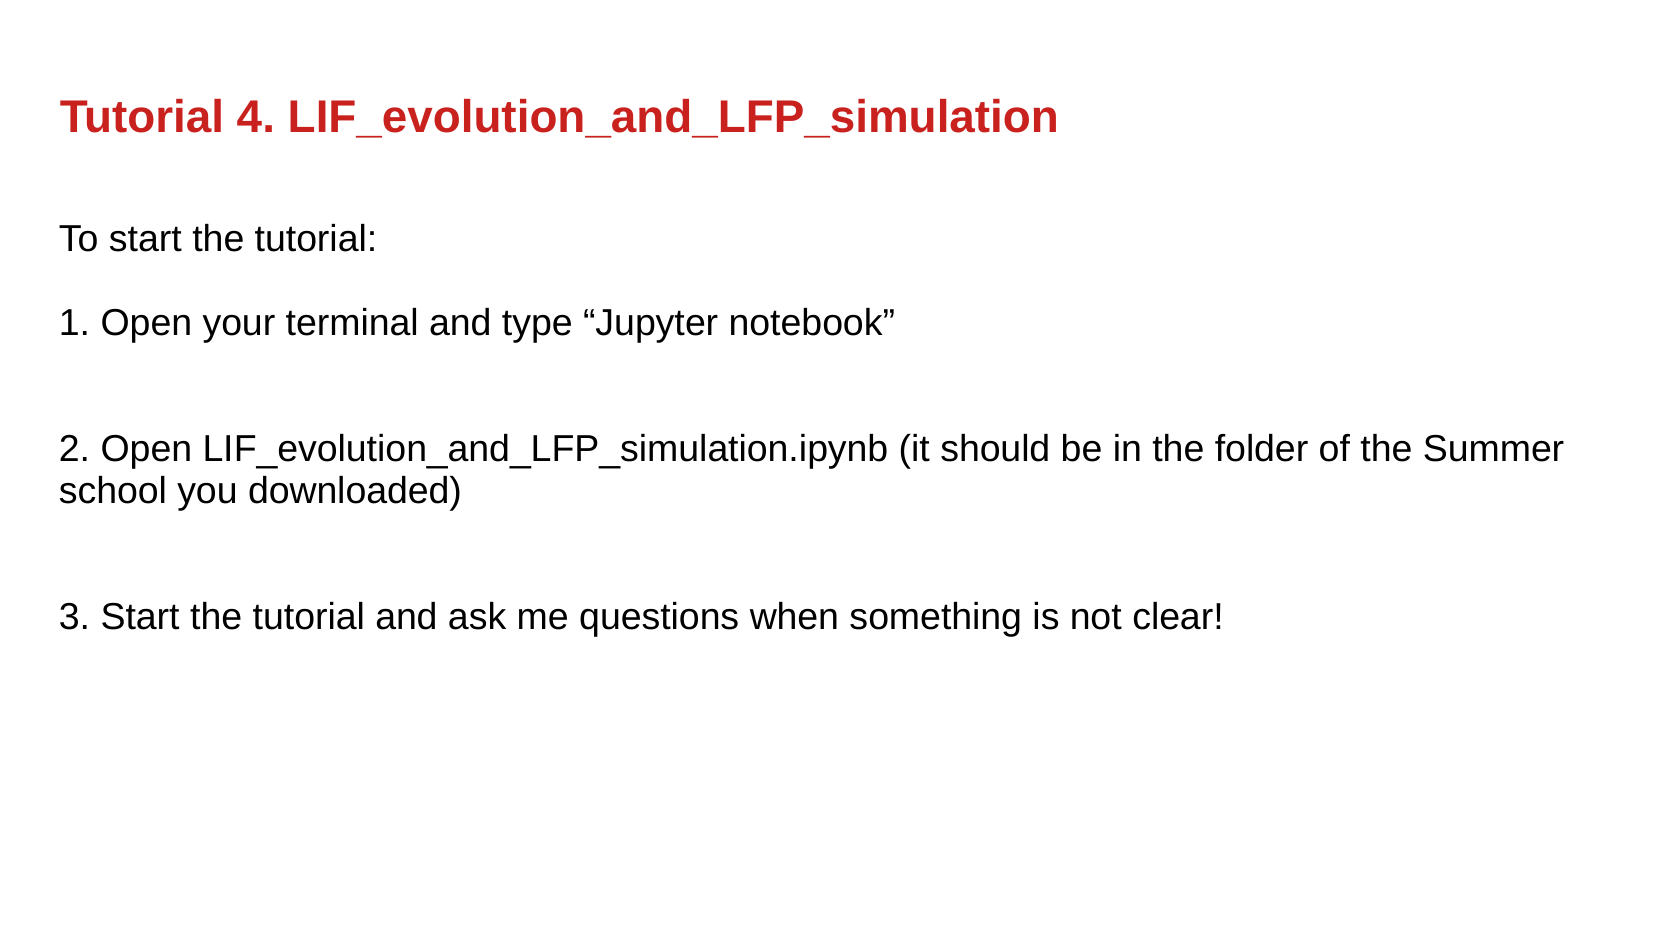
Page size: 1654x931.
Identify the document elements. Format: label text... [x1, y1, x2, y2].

text_box To start the tutorial: 1. Open your terminal and type “Jupyter notebook” 2. Open LIF_evolution_and_LFP_simulation.ipynb (it should be in the folder of the Summer school you downloaded) 3. Start the tutorial and ask me questions when something is not clear! [44, 210, 1636, 856]
text_box Tutorial 4. LIF_evolution_and_LFP_simulation [45, 83, 1366, 202]
